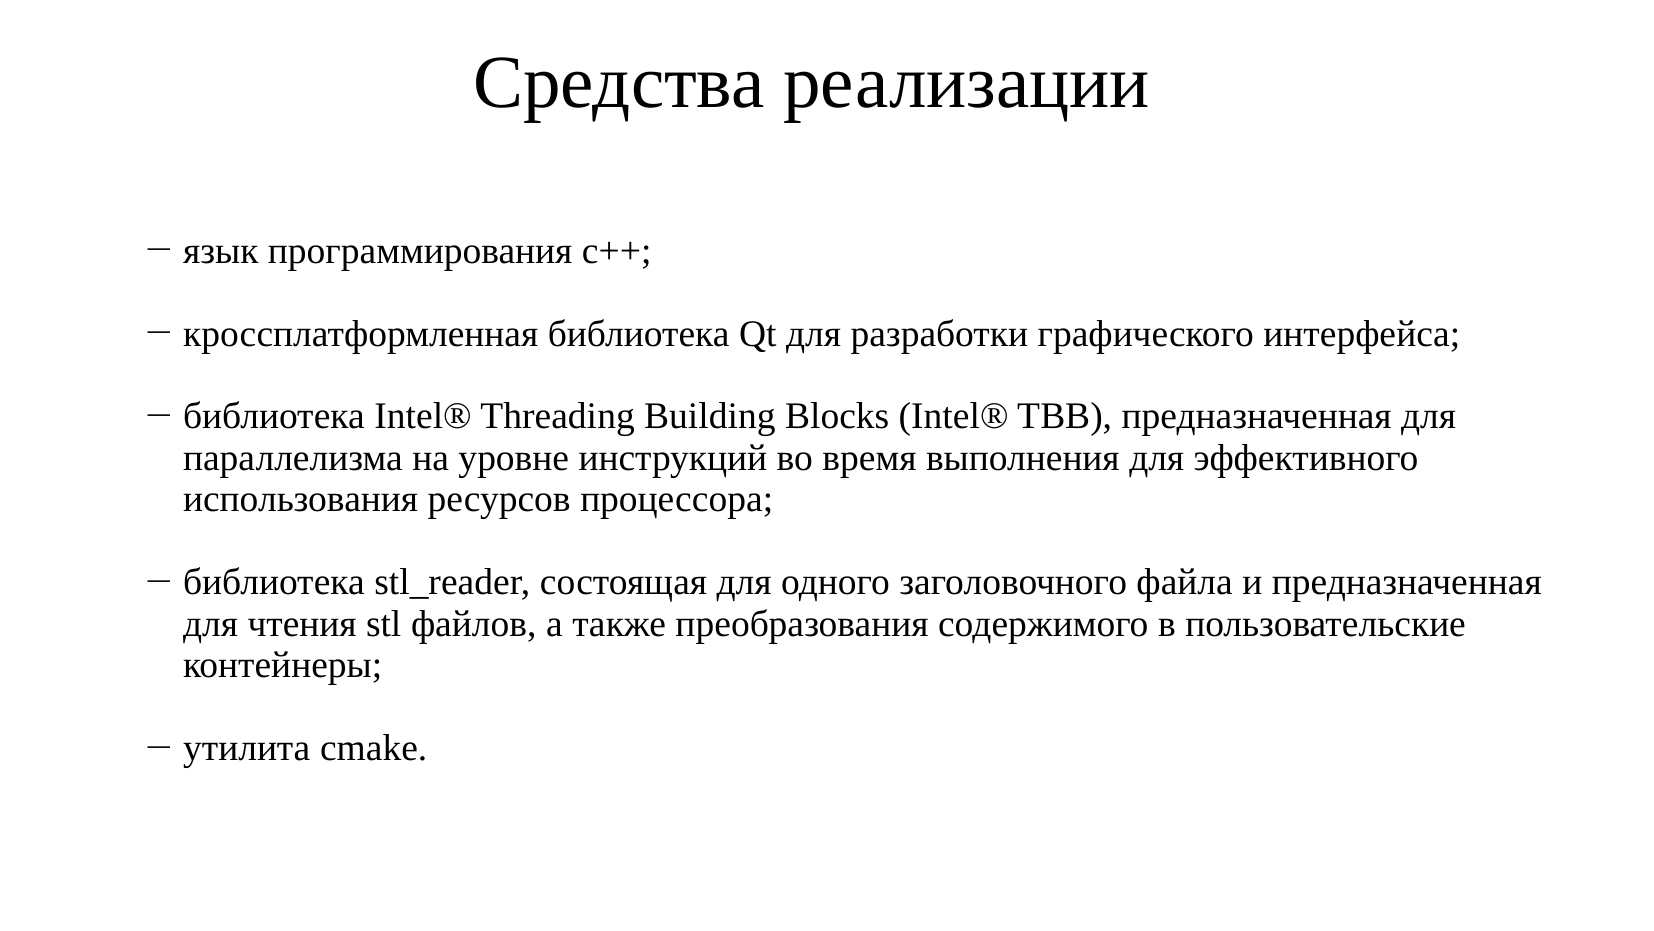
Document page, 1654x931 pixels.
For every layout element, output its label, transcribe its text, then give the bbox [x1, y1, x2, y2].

title Средства реализации [29, 16, 1595, 148]
text_box язык программирования c++; кроссплатформленная библиотека Qt для разработки графического интерфейса; библиотека Intel® Threading Building Blocks (Intel® TBB), предназначенная для параллелизма на уровне инструкций во время выполнения для эффективного использования ресурсов процессора; библиотека stl_reader, состоящая для одного заголовочного файла и предназначенная для чтения stl файлов, а также преобразования содержимого в пользовательские контейнеры; утилита cmake. [88, 88, 1577, 827]
